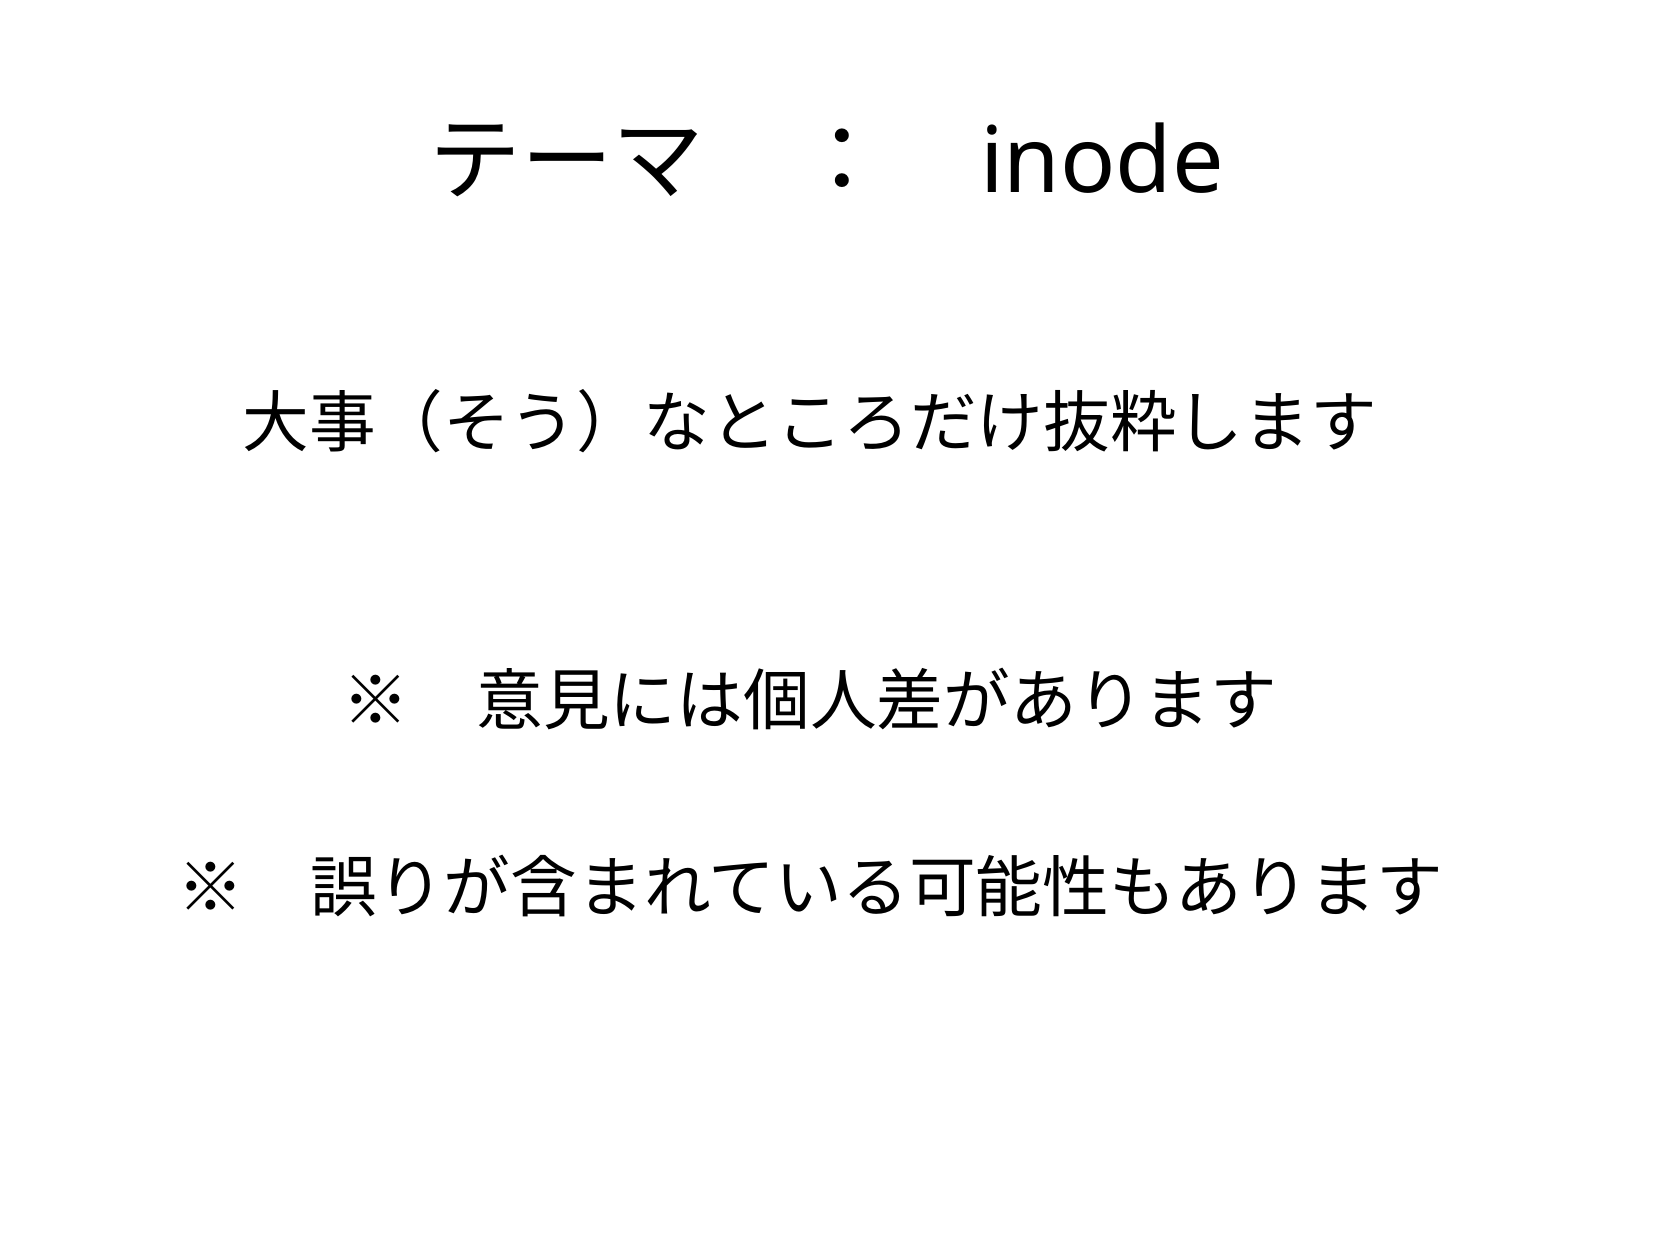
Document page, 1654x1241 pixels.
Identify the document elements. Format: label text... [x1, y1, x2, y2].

title テーマ ： inode [82, 49, 1571, 257]
subtitle 大事（そう）なところだけ抜粋します ※ 意見には個人差があります ※ 誤りが含まれている可能性もあります [82, 290, 1538, 1010]
